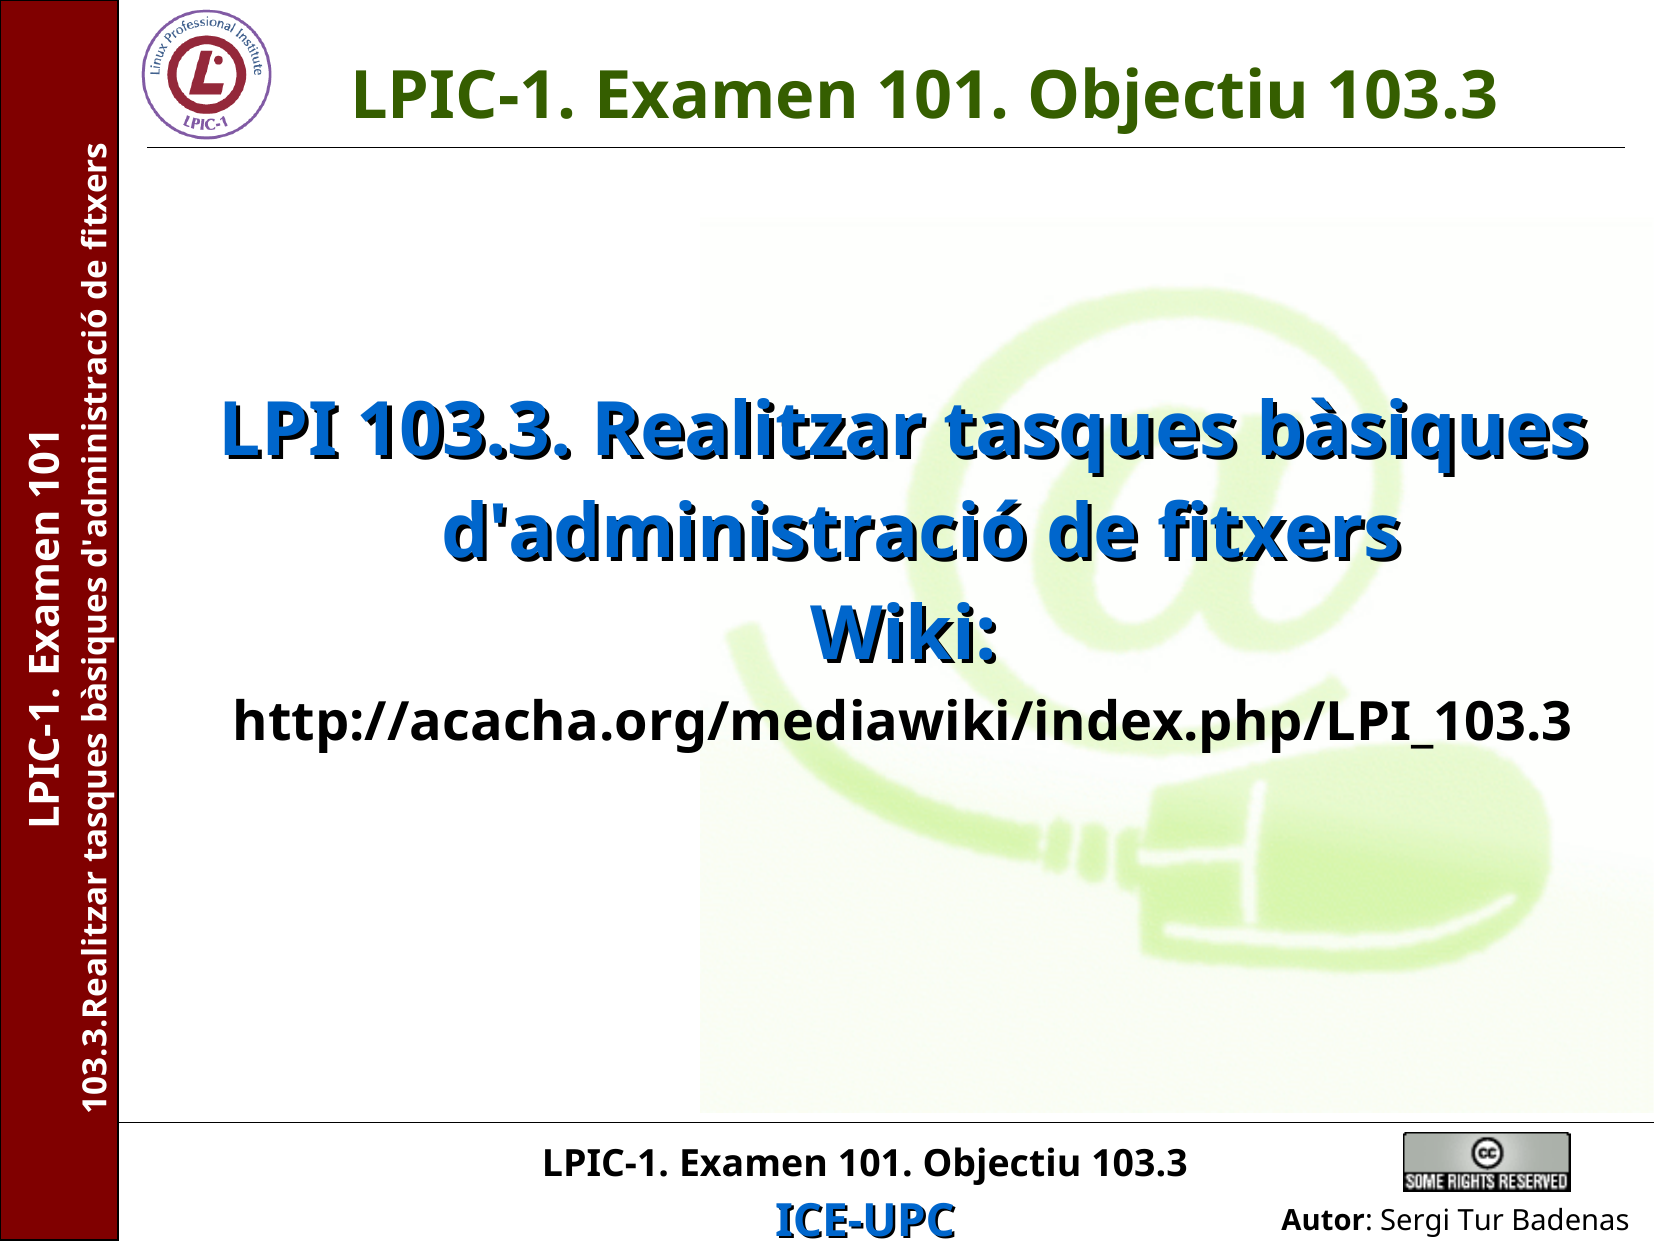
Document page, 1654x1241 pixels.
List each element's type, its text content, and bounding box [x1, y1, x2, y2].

picture [135, 5, 277, 142]
title LPIC-1. Examen 101. Objectiu 103.3 [206, 43, 1643, 142]
picture [700, 217, 1654, 1113]
subtitle LPI 103.3. Realitzar tasques bàsiques d'administració de fitxers Wiki: http://acacha.org/mediawiki/index.php/LPI_103.3 [141, 242, 1630, 1093]
picture [1403, 1132, 1571, 1192]
